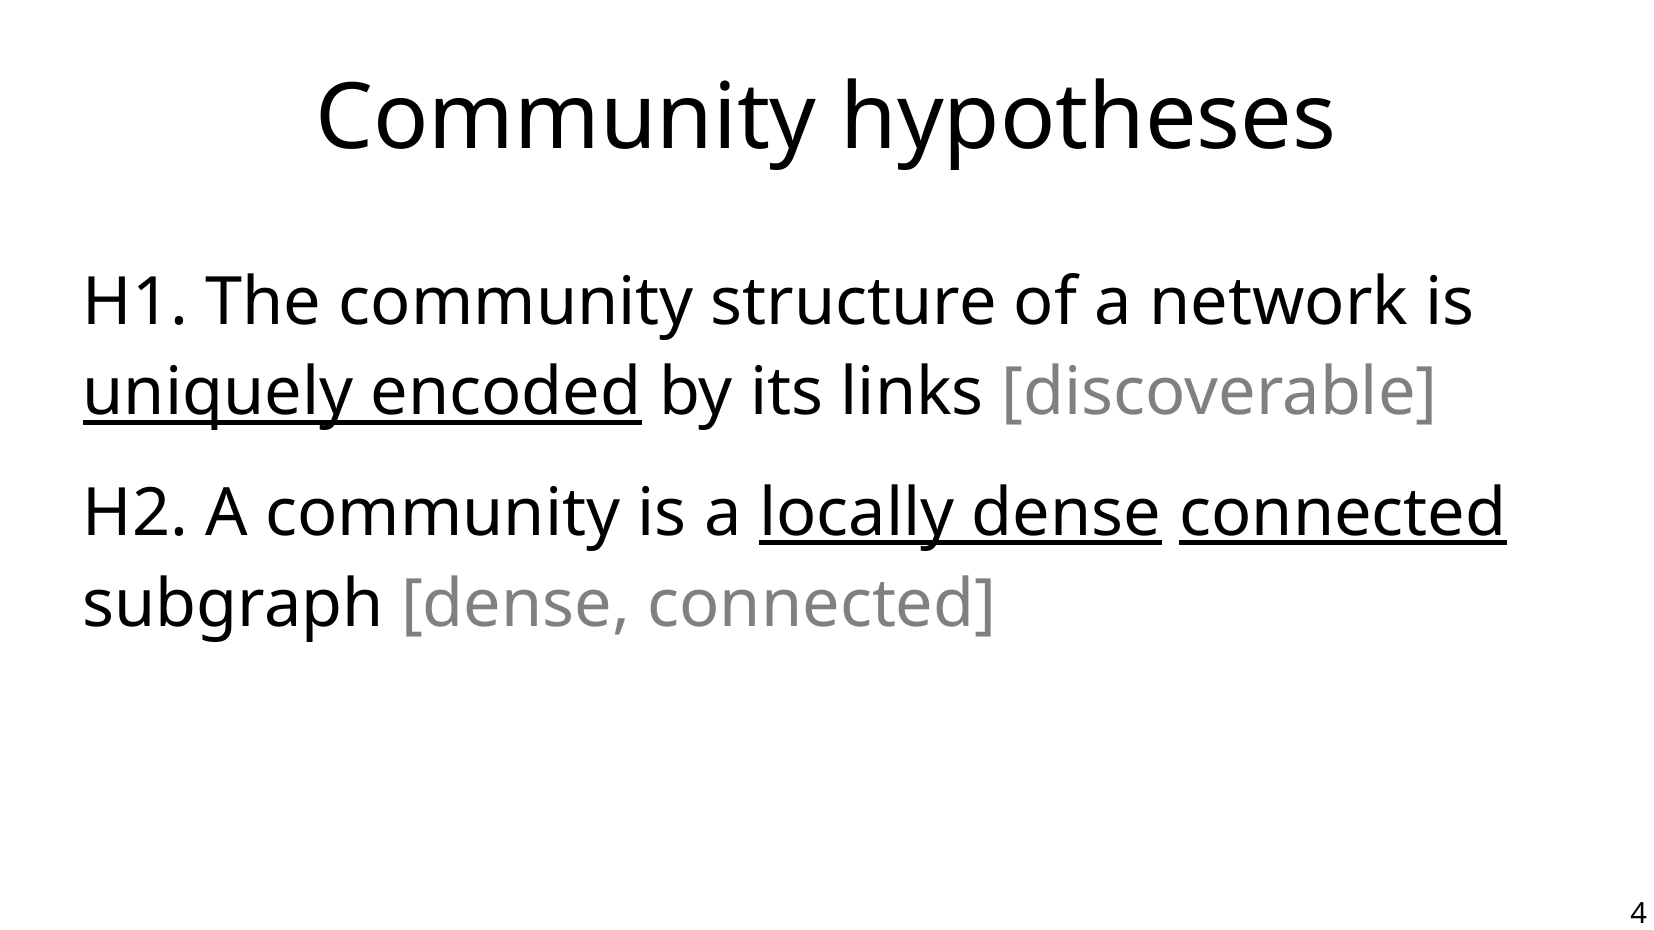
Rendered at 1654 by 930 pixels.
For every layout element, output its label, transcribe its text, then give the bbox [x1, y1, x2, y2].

title Community hypotheses [82, 1, 1571, 225]
list H1. The community structure of a network is uniquely encoded by its links [discoverable] H2. A community is a locally dense connected subgraph [dense, connected] [82, 252, 1571, 793]
